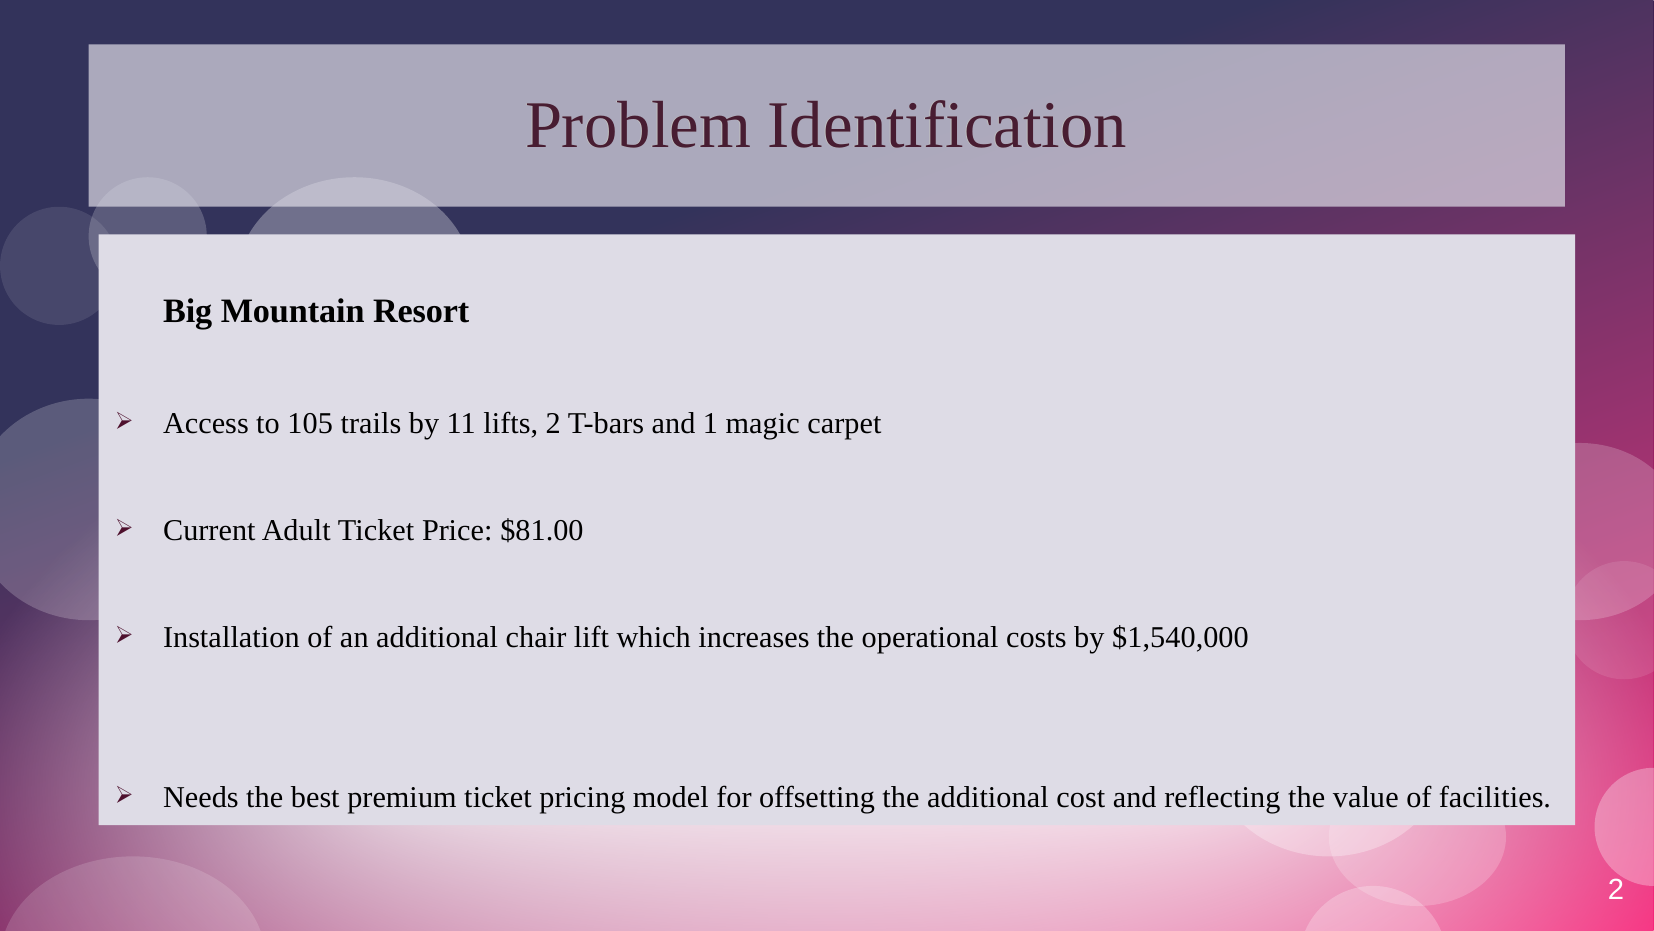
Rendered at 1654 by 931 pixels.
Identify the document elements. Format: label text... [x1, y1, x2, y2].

list Big Mountain Resort Access to 105 trails by 11 lifts, 2 T-bars and 1 magic carpet Current Adult Ticket Price: $81.00 Installation of an additional chair lift which increases the operational costs by $1,540,000 Needs the best premium ticket pricing model for offsetting the additional cost and reflecting the value of facilities. [98, 234, 1576, 826]
title Problem Identification [88, 44, 1565, 207]
